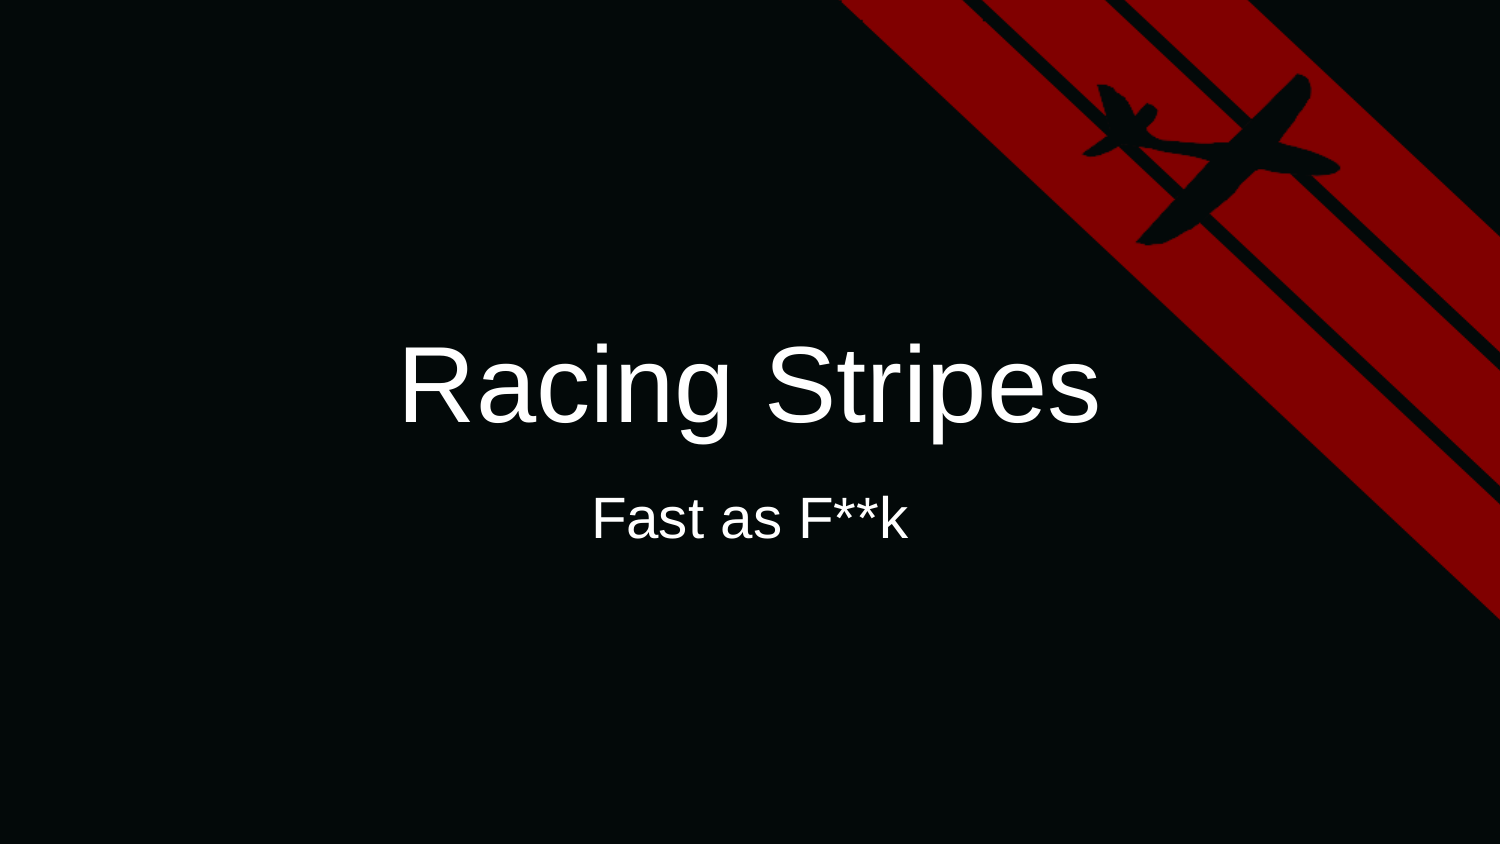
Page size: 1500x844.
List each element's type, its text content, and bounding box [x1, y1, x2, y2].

picture [0, 0, 1500, 844]
title Racing Stripes [51, 122, 1449, 459]
subtitle Fast as F**k [51, 464, 1449, 595]
